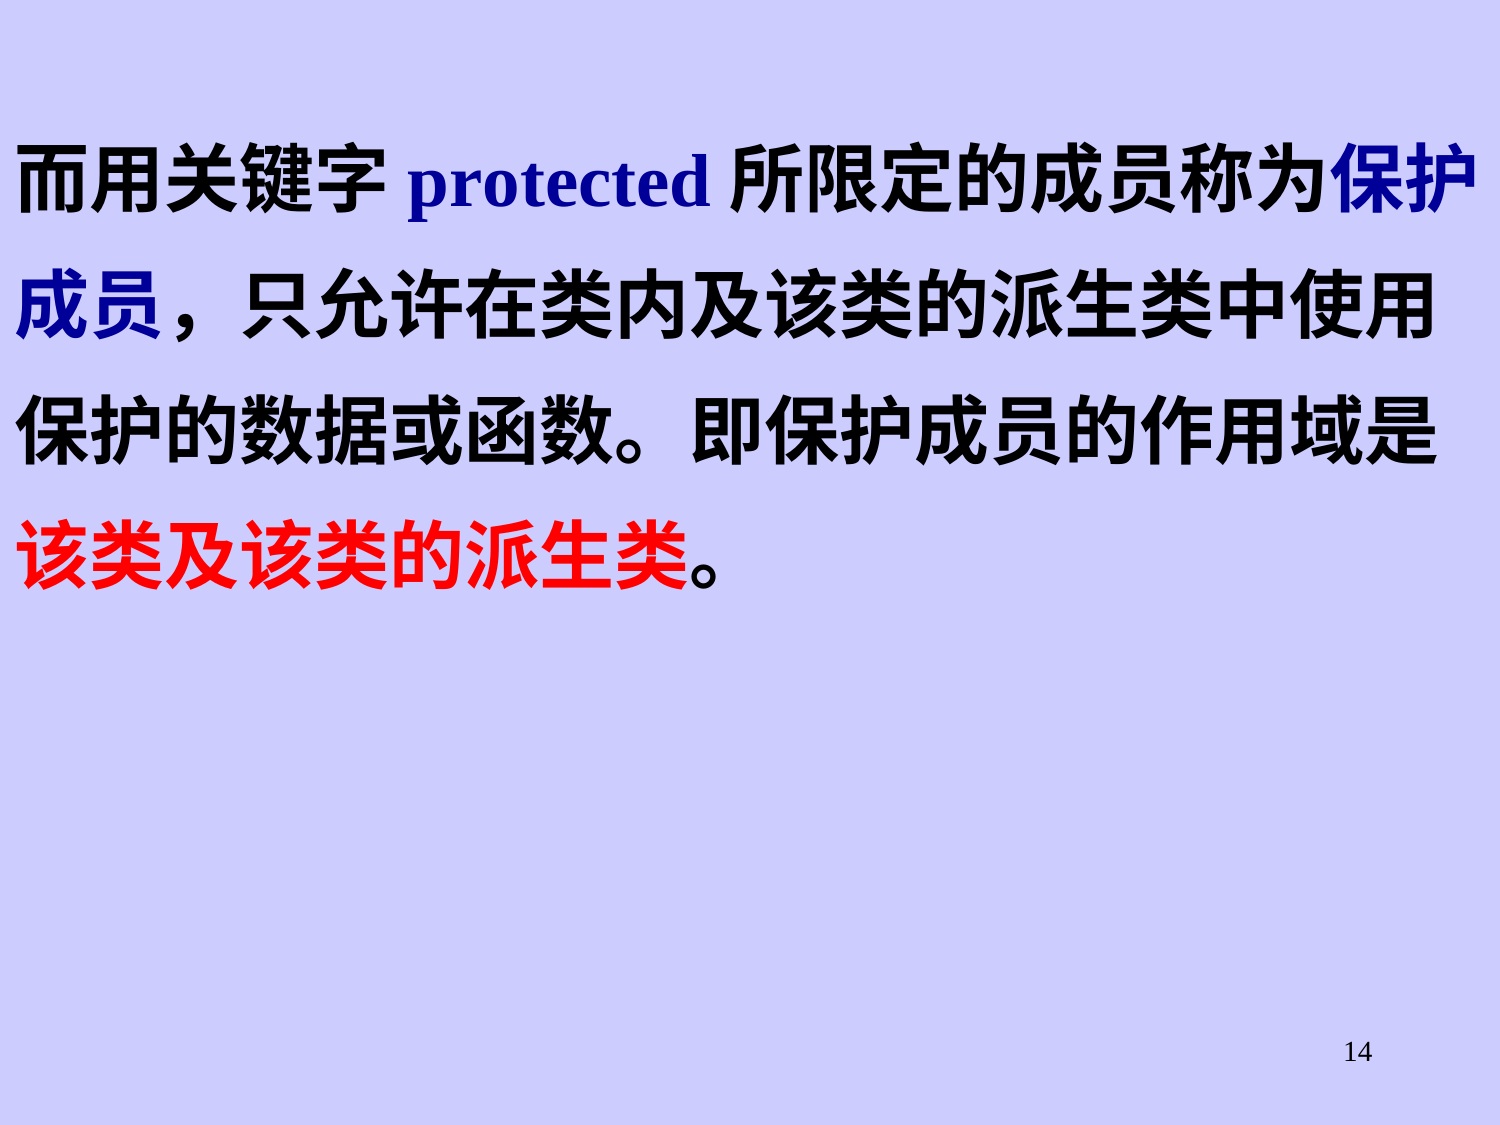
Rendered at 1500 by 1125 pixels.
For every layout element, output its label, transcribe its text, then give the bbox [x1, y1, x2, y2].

text_box 而用关键字protected所限定的成员称为保护成员，只允许在类内及该类的派生类中使用保护的数据或函数。即保护成员的作用域是该类及该类的派生类。 [0, 87, 1500, 607]
text_box <编号> [1074, 1025, 1388, 1101]
